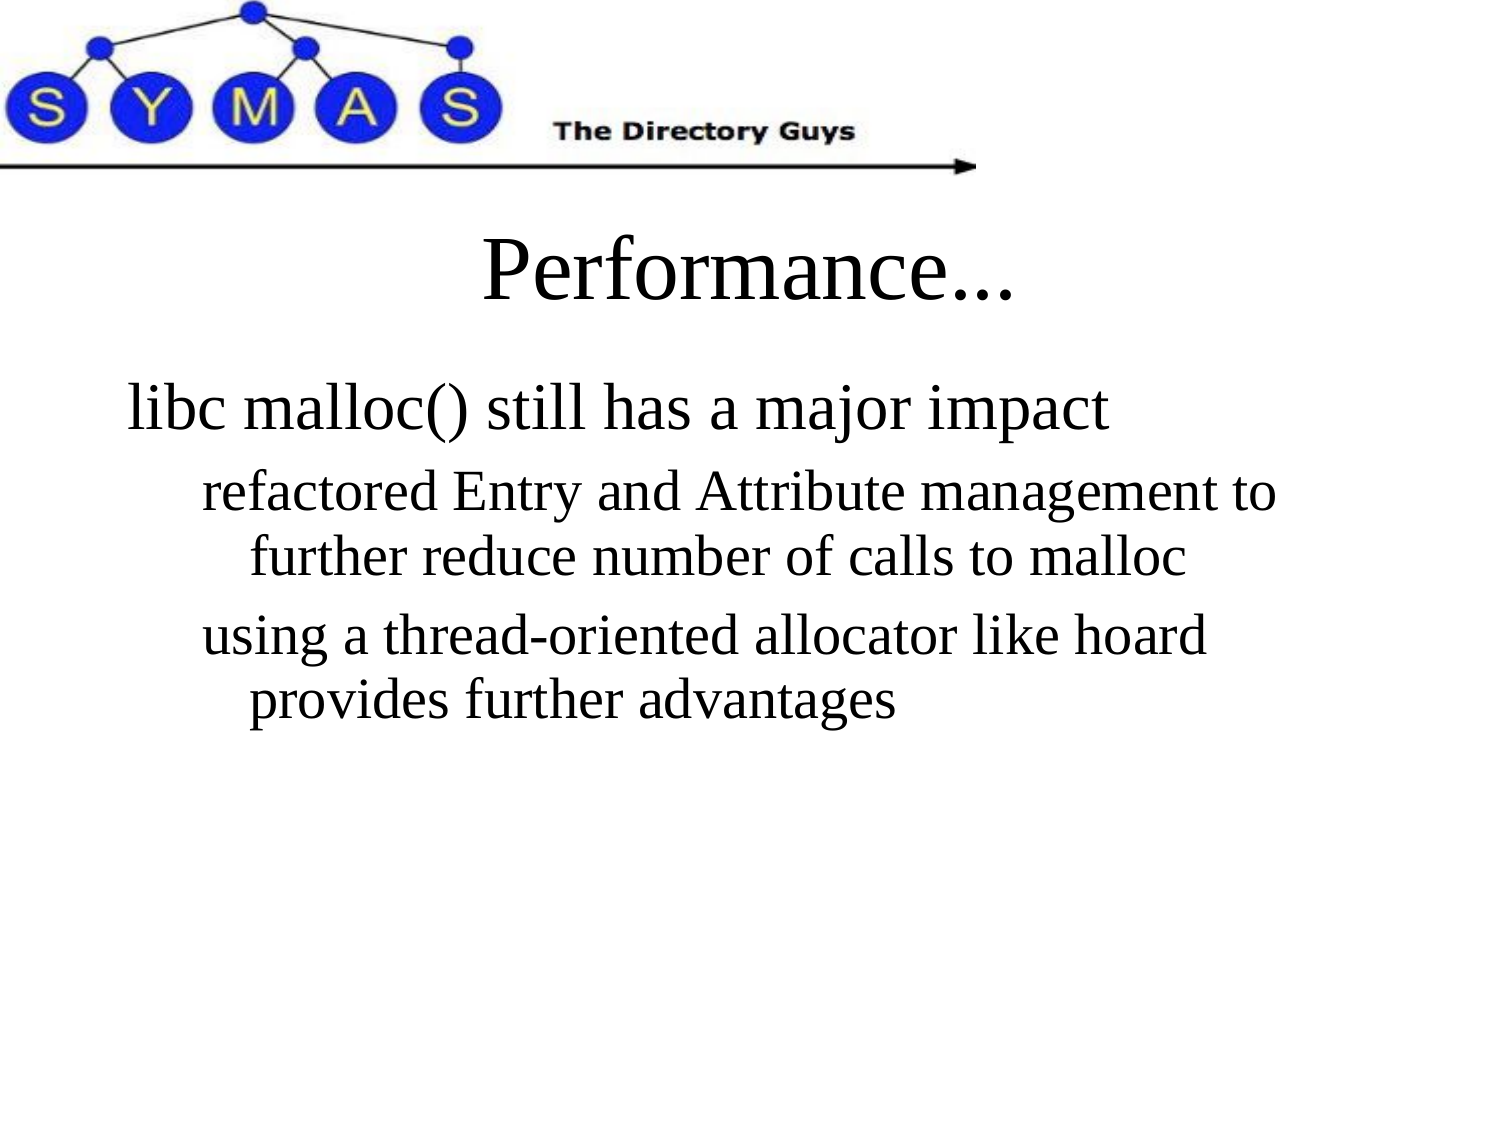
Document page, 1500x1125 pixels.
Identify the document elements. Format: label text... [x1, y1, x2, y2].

title Performance... [112, 187, 1388, 351]
picture [0, 0, 976, 188]
list libc malloc() still has a major impact refactored Entry and Attribute management to further reduce number of calls to malloc using a thread-oriented allocator like hoard provides further advantages [112, 362, 1388, 1038]
